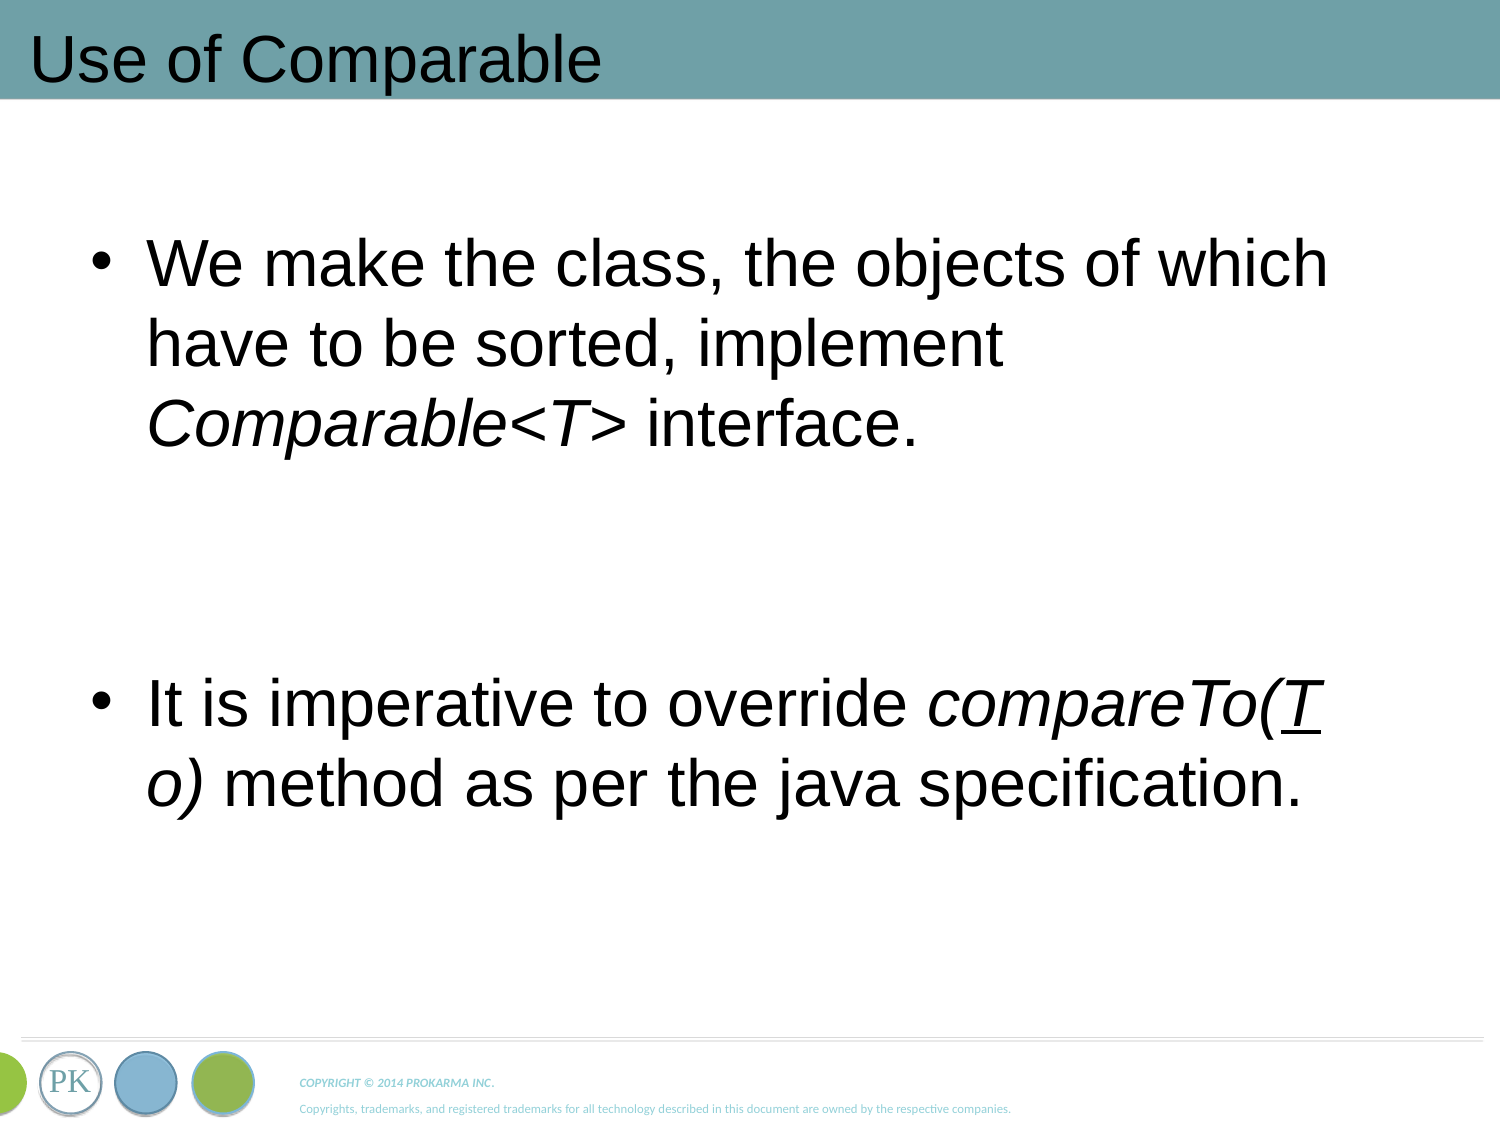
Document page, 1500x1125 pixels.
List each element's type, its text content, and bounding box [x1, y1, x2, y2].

text_box Use of Comparable [15, 15, 1441, 105]
text_box We make the class, the objects of which have to be sorted, implement Comparable<T> interface. It is imperative to override compareTo(T o) method as per the java specification. [75, 212, 1375, 988]
